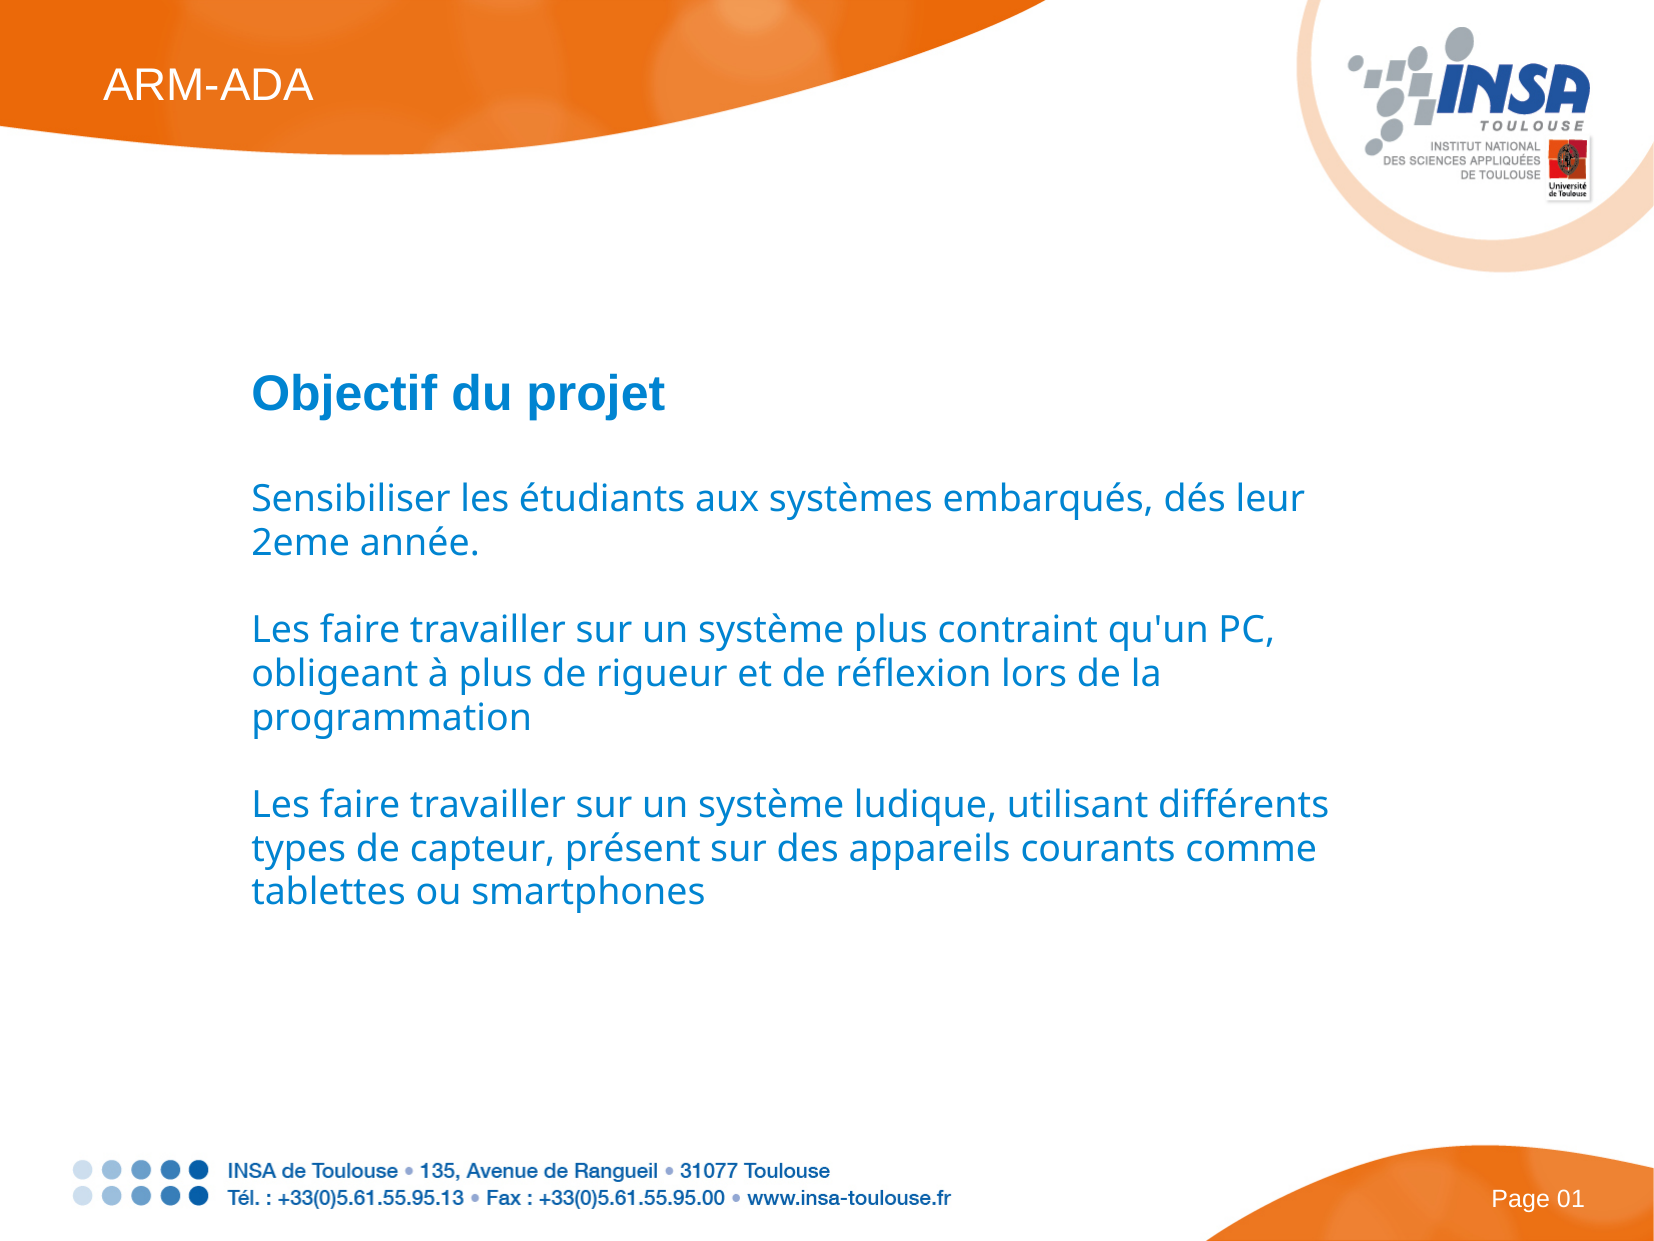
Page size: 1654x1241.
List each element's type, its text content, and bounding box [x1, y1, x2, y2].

picture [0, 0, 1654, 1241]
text_box Page 01 [1374, 1175, 1601, 1228]
text_box Objectif du projet Sensibiliser les étudiants aux systèmes embarqués, dés leur 2eme année. Les faire travailler sur un système plus contraint qu'un PC, obligeant à plus de rigueur et de réflexion lors de la programmation Les faire travailler sur un système ludique, utilisant différents types de capteur, présent sur des appareils courants comme tablettes ou smartphones [236, 354, 1359, 964]
text_box ARM-ADA [88, 47, 709, 114]
